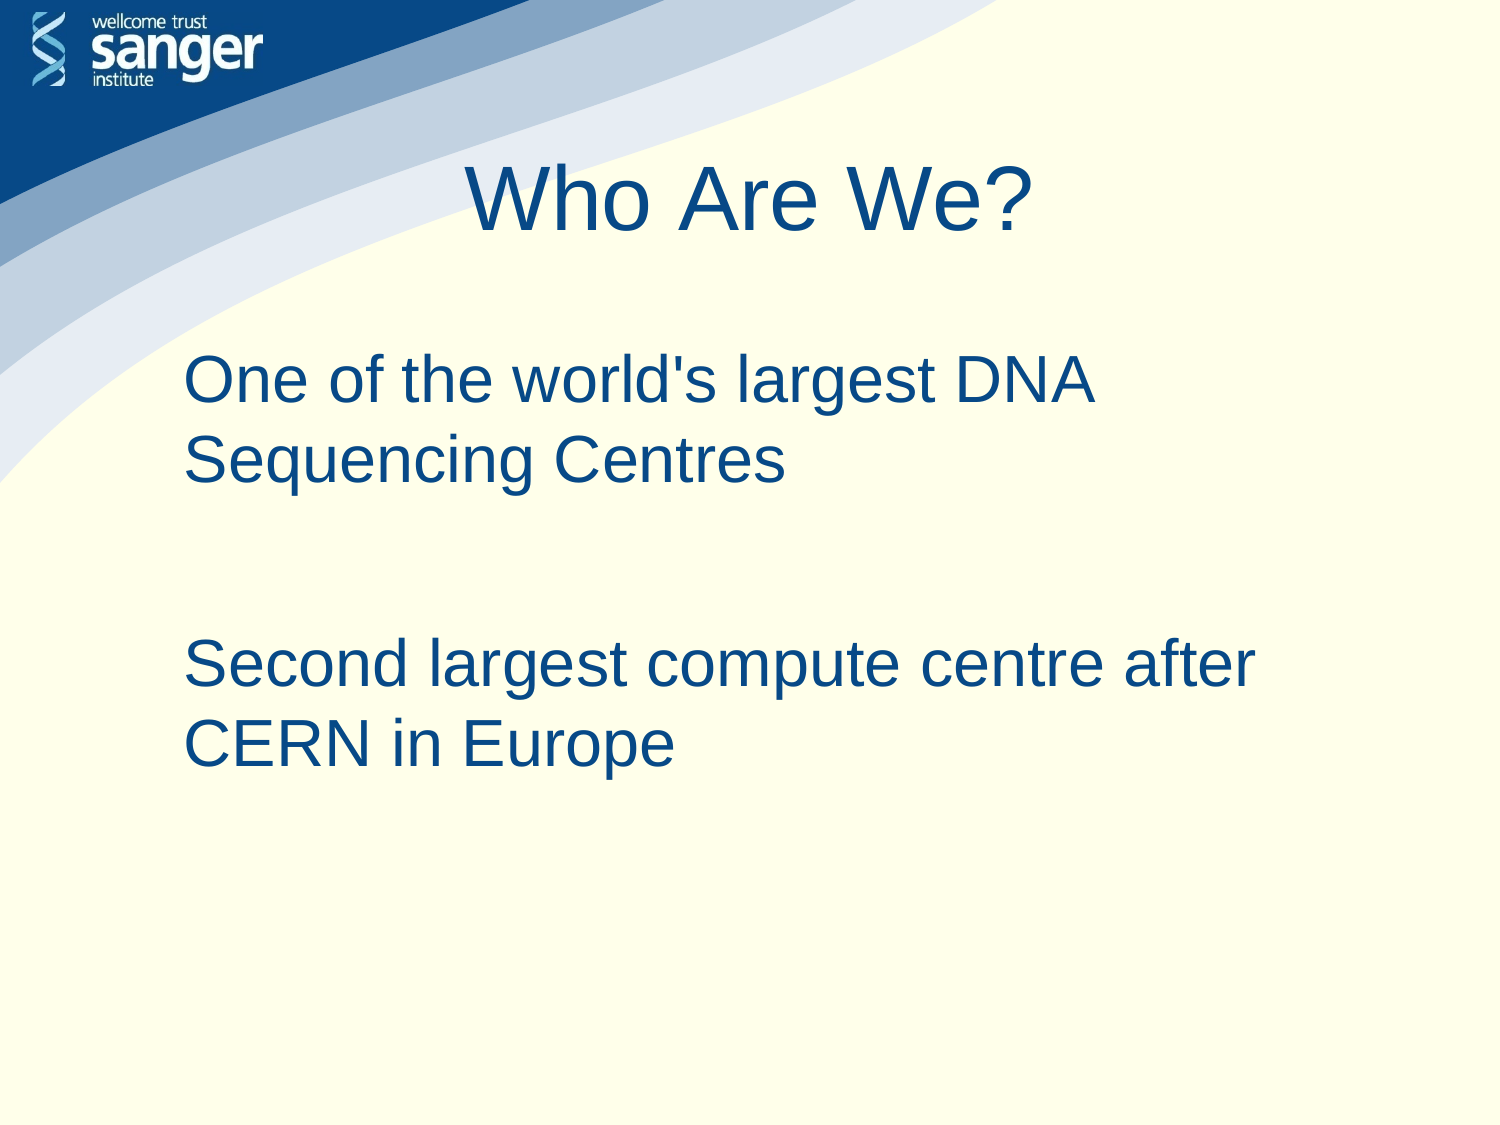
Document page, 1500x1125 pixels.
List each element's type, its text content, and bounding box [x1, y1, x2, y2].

picture [12, 12, 263, 86]
list One of the world's largest DNA Sequencing Centres Second largest compute centre after CERN in Europe [112, 328, 1388, 1004]
title Who Are We? [112, 75, 1388, 312]
